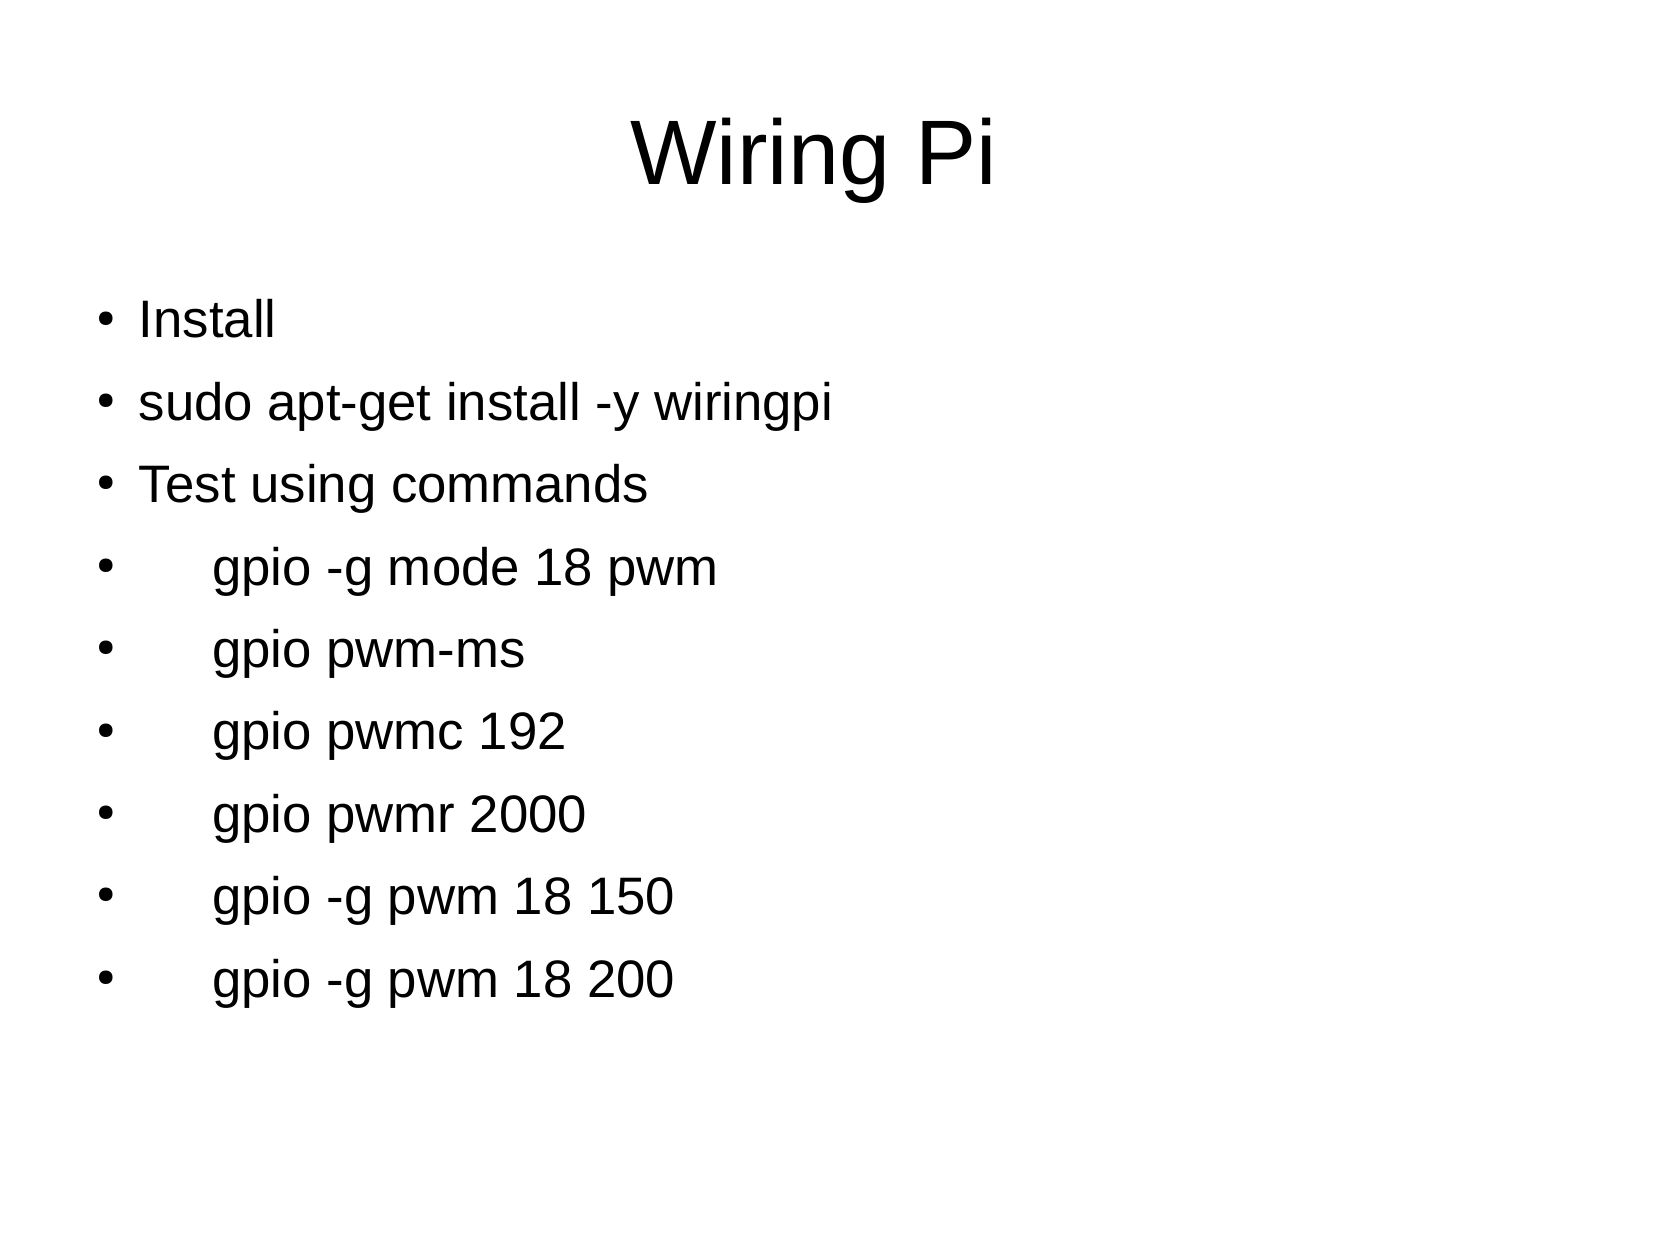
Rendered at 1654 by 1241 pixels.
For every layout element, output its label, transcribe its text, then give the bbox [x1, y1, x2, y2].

title Wiring Pi [82, 49, 1571, 257]
list Install sudo apt-get install -y wiringpi Test using commands gpio -g mode 18 pwm gpio pwm-ms gpio pwmc 192 gpio pwmr 2000 gpio -g pwm 18 150 gpio -g pwm 18 200 [82, 290, 1571, 1010]
